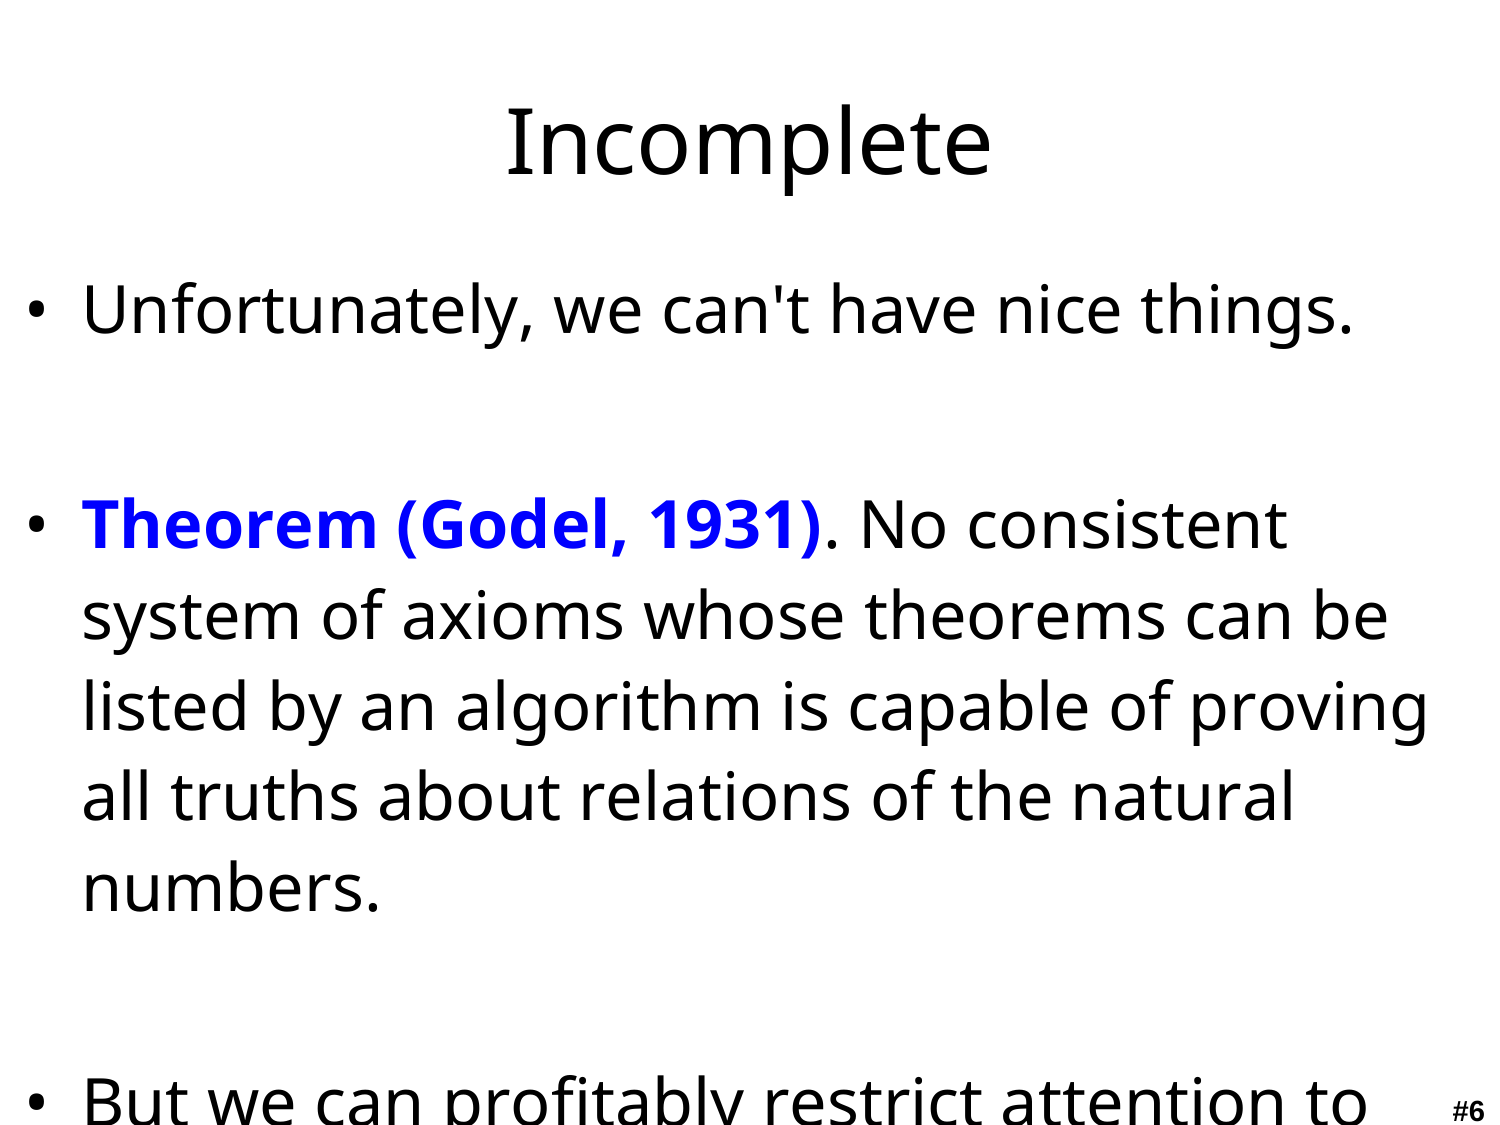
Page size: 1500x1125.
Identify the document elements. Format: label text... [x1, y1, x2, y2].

title Incomplete [24, 45, 1476, 233]
list Unfortunately, we can't have nice things. Theorem (Godel, 1931). No consistent system of axioms whose theorems can be listed by an algorithm is capable of proving all truths about relations of the natural numbers. But we can profitably restrict attention to some relations about numbers. [24, 262, 1476, 1101]
